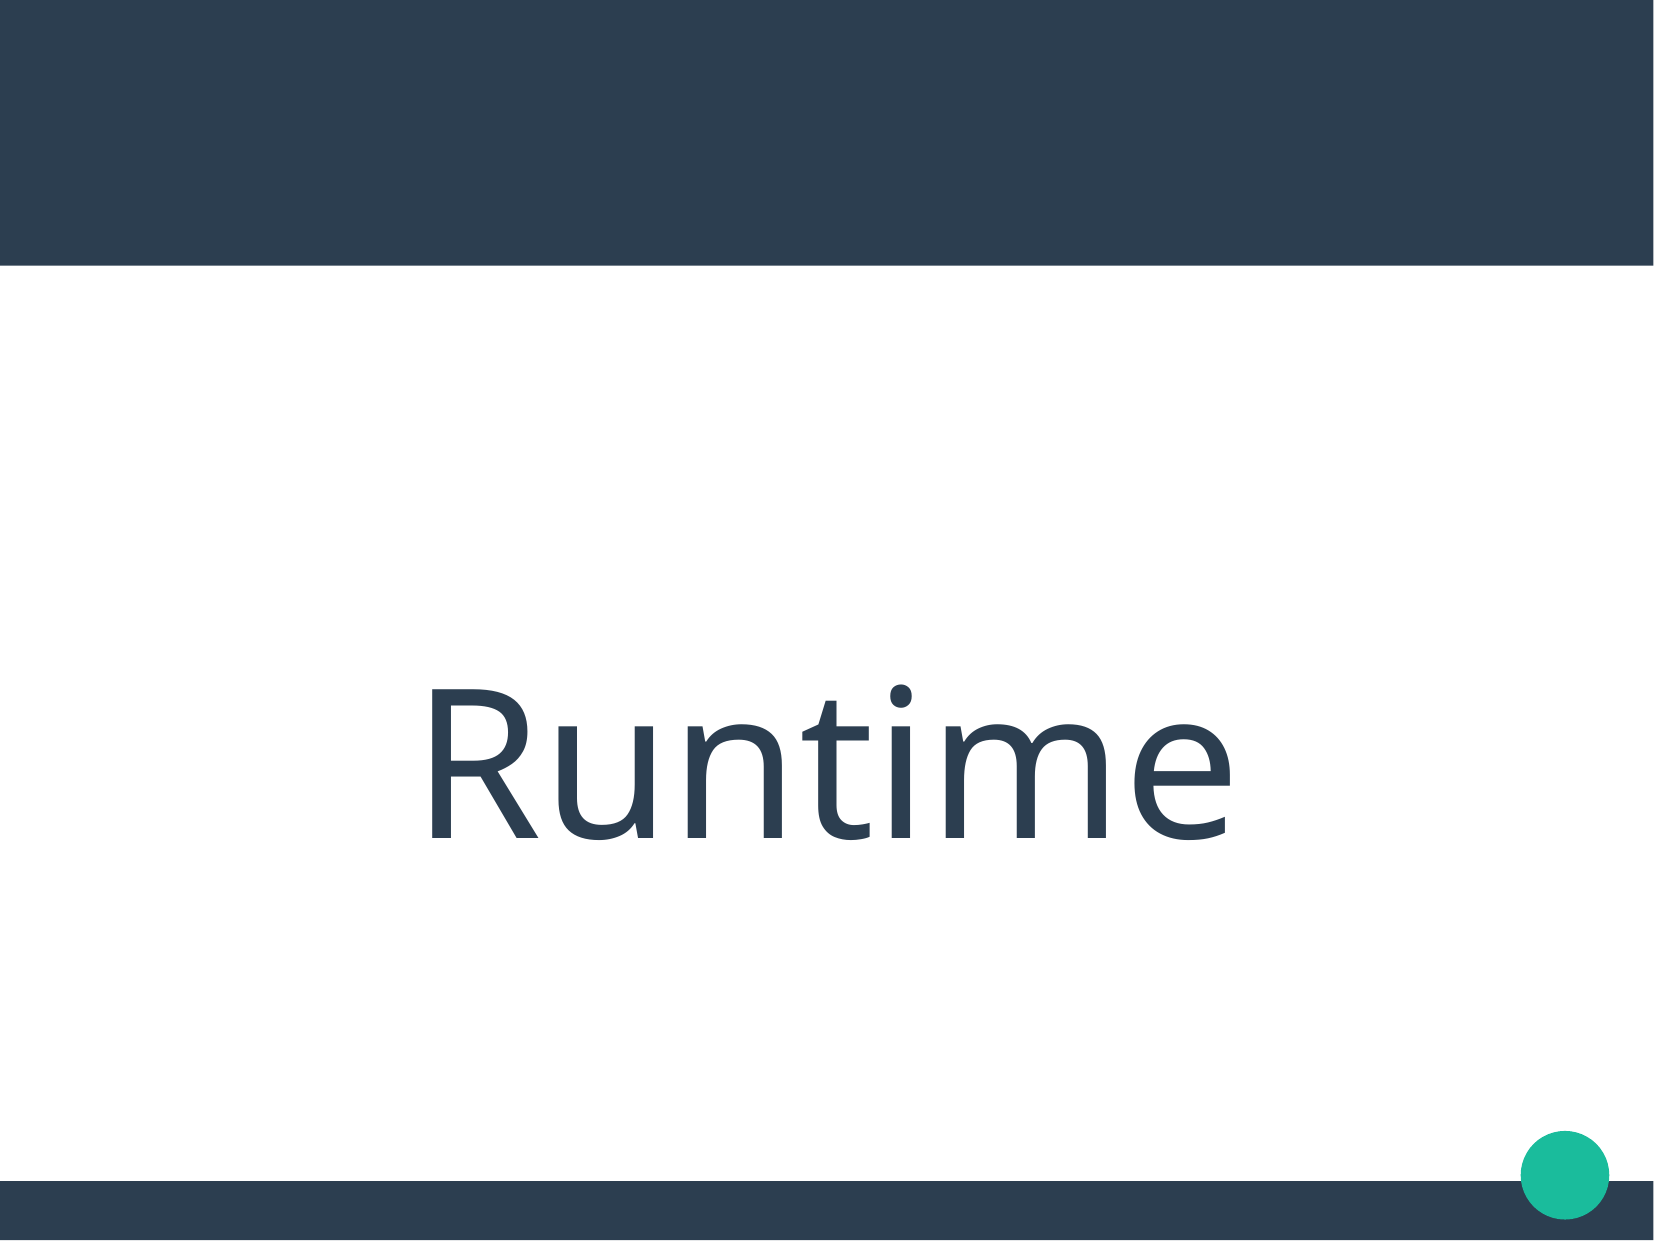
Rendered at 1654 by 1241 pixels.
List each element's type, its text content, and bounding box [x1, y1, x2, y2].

subtitle Runtime [59, 392, 1595, 1123]
